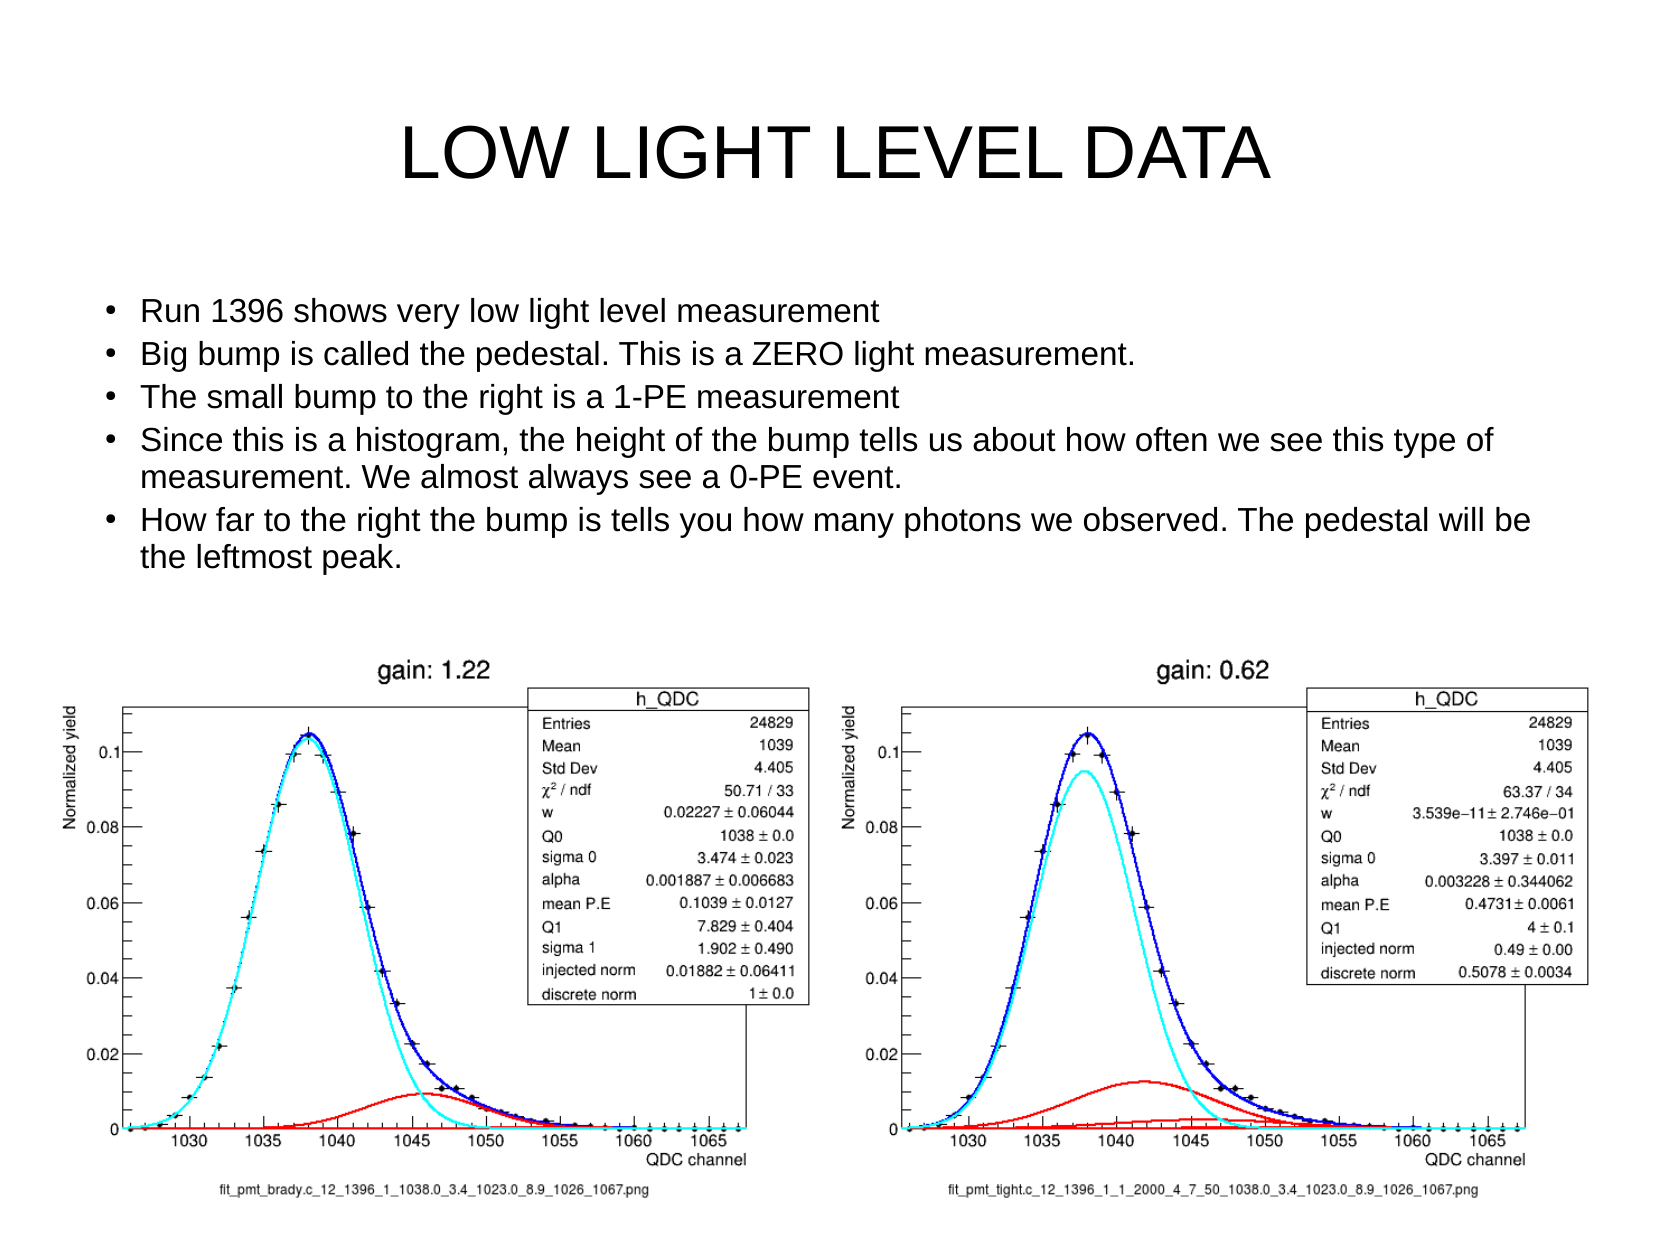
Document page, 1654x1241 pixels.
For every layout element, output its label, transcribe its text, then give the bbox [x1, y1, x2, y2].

picture [45, 654, 1603, 1201]
text_box Run 1396 shows very low light level measurement Big bump is called the pedestal. This is a ZERO light measurement. The small bump to the right is a 1-PE measurement Since this is a histogram, the height of the bump tells us about how often we see this type of measurement. We almost always see a 0-PE event. How far to the right the bump is tells you how many photons we observed. The pedestal will be the leftmost peak. [90, 285, 1576, 584]
title LOW LIGHT LEVEL DATA [82, 49, 1571, 257]
